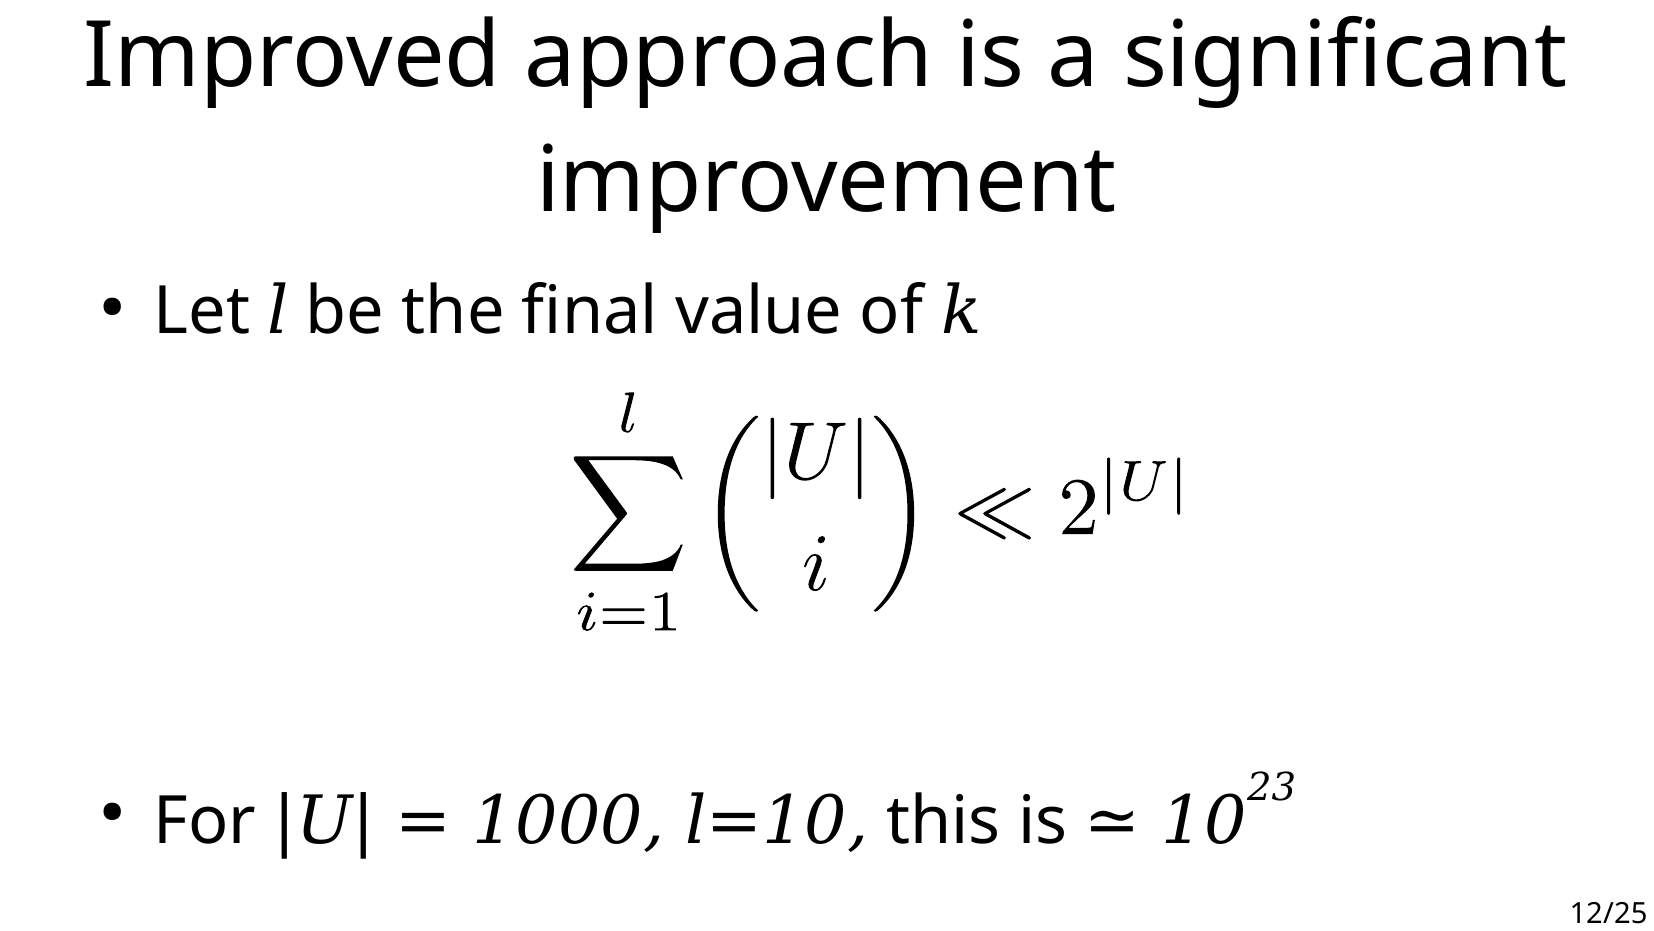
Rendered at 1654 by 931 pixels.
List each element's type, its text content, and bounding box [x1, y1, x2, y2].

list Let l be the final value of k [82, 262, 1571, 391]
text_box [569, 392, 1189, 632]
list For |U| = 1000, l=10, this is ≃ 1023 [82, 764, 1571, 893]
title Improved approach is a significant improvement [82, 0, 1571, 243]
